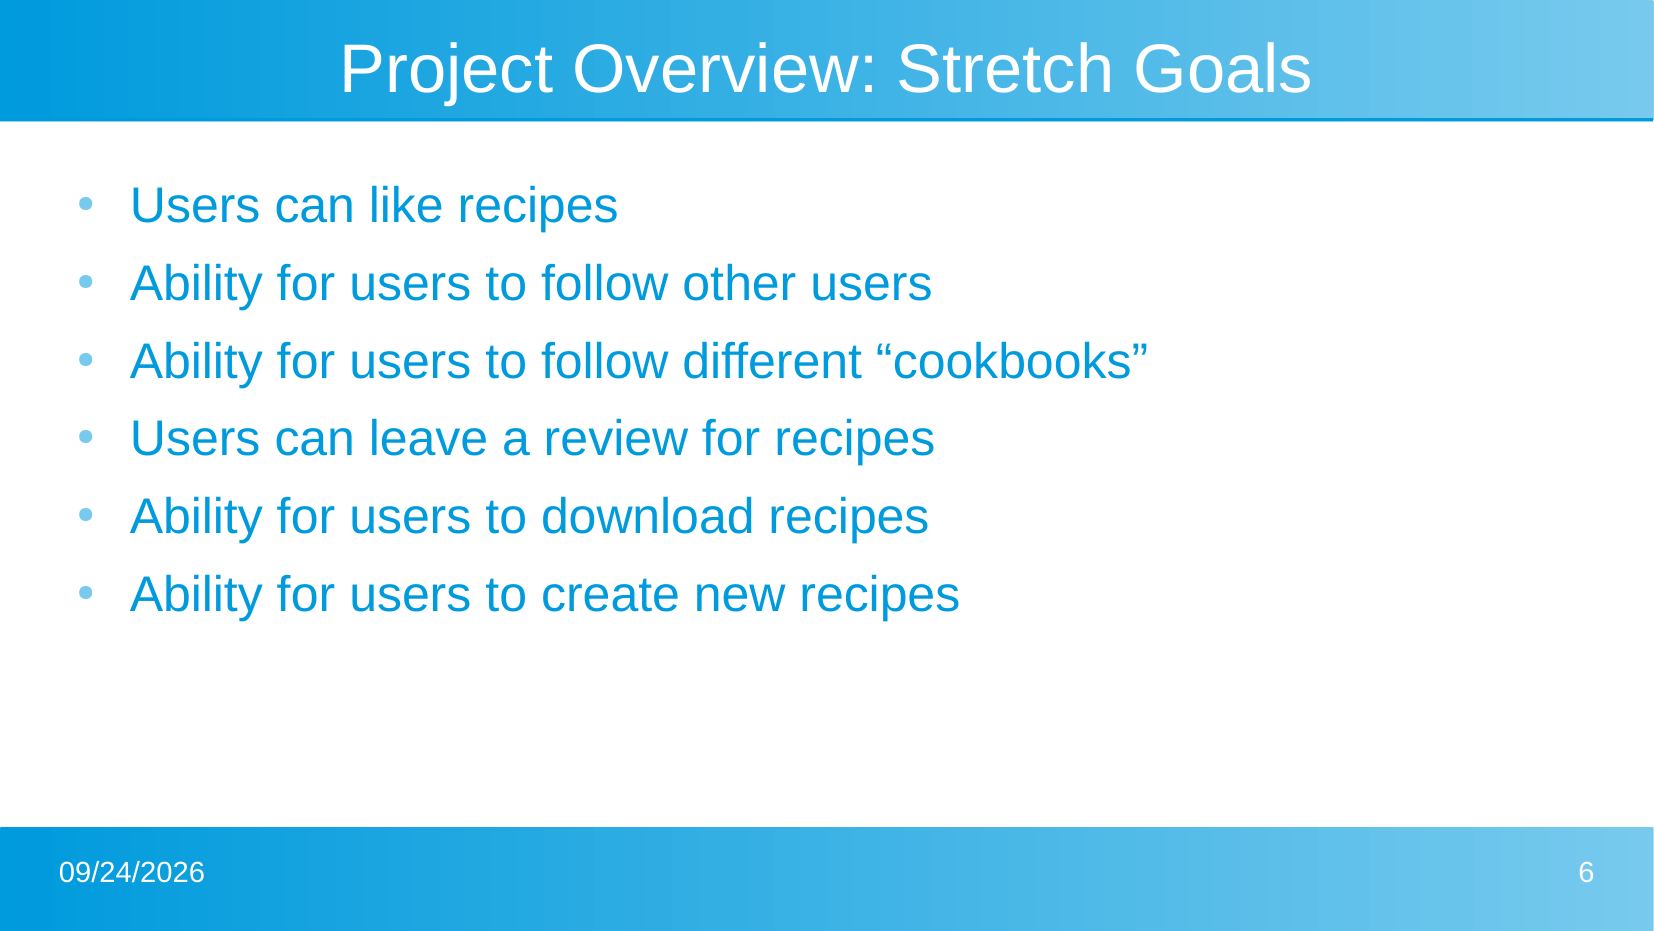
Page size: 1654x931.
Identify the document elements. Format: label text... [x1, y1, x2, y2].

list Users can like recipes Ability for users to follow other users Ability for users to follow different “cookbooks” Users can leave a review for recipes Ability for users to download recipes Ability for users to create new recipes [59, 177, 1595, 768]
title Project Overview: Stretch Goals [59, 29, 1595, 108]
